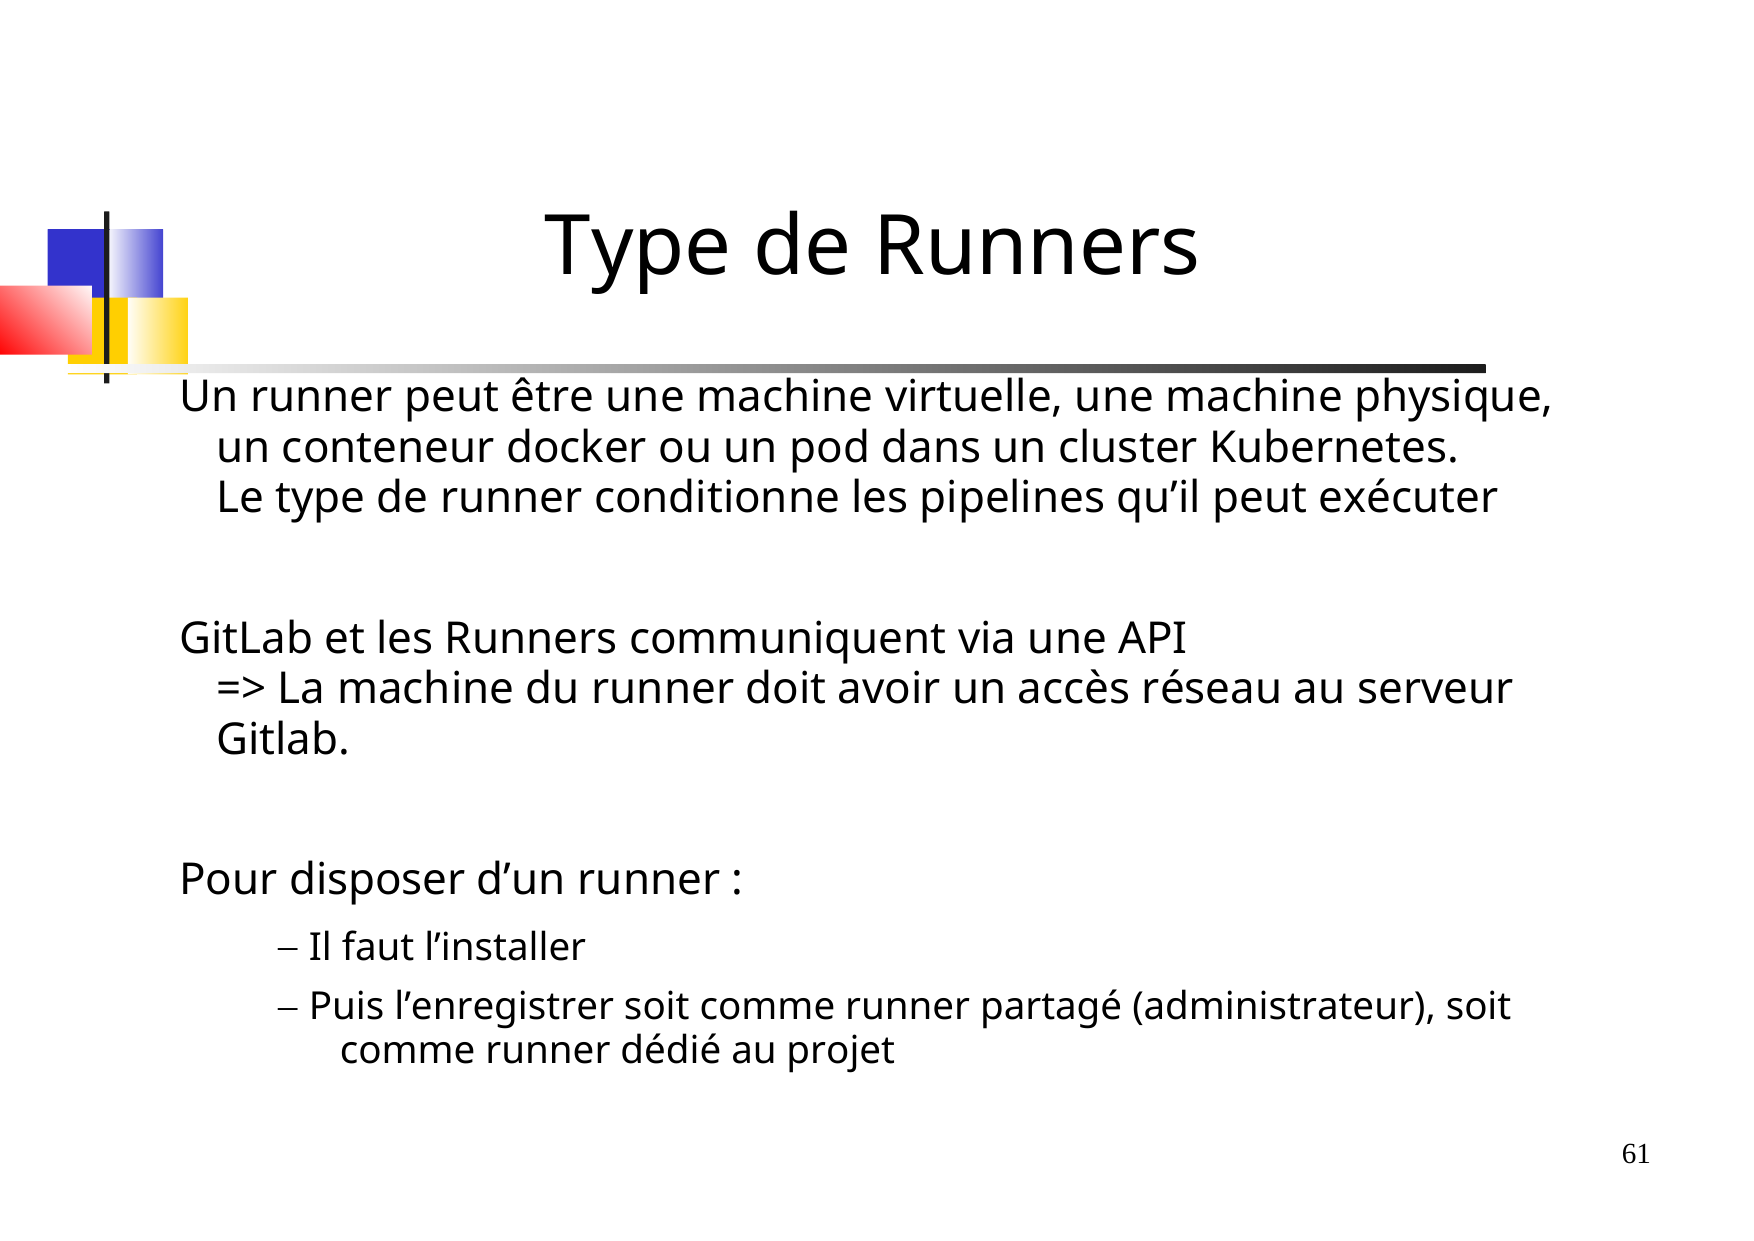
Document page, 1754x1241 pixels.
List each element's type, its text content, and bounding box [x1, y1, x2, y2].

list Un runner peut être une machine virtuelle, une machine physique, un conteneur docker ou un pod dans un cluster Kubernetes. Le type de runner conditionne les pipelines qu’il peut exécuter GitLab et les Runners communiquent via une API => La machine du runner doit avoir un accès réseau au serveur Gitlab. Pour disposer d’un runner : Il faut l’installer Puis l’enregistrer soit comme runner partagé (administrateur), soit comme runner dédié au projet [179, 371, 1567, 1091]
title Type de Runners [179, 139, 1567, 351]
